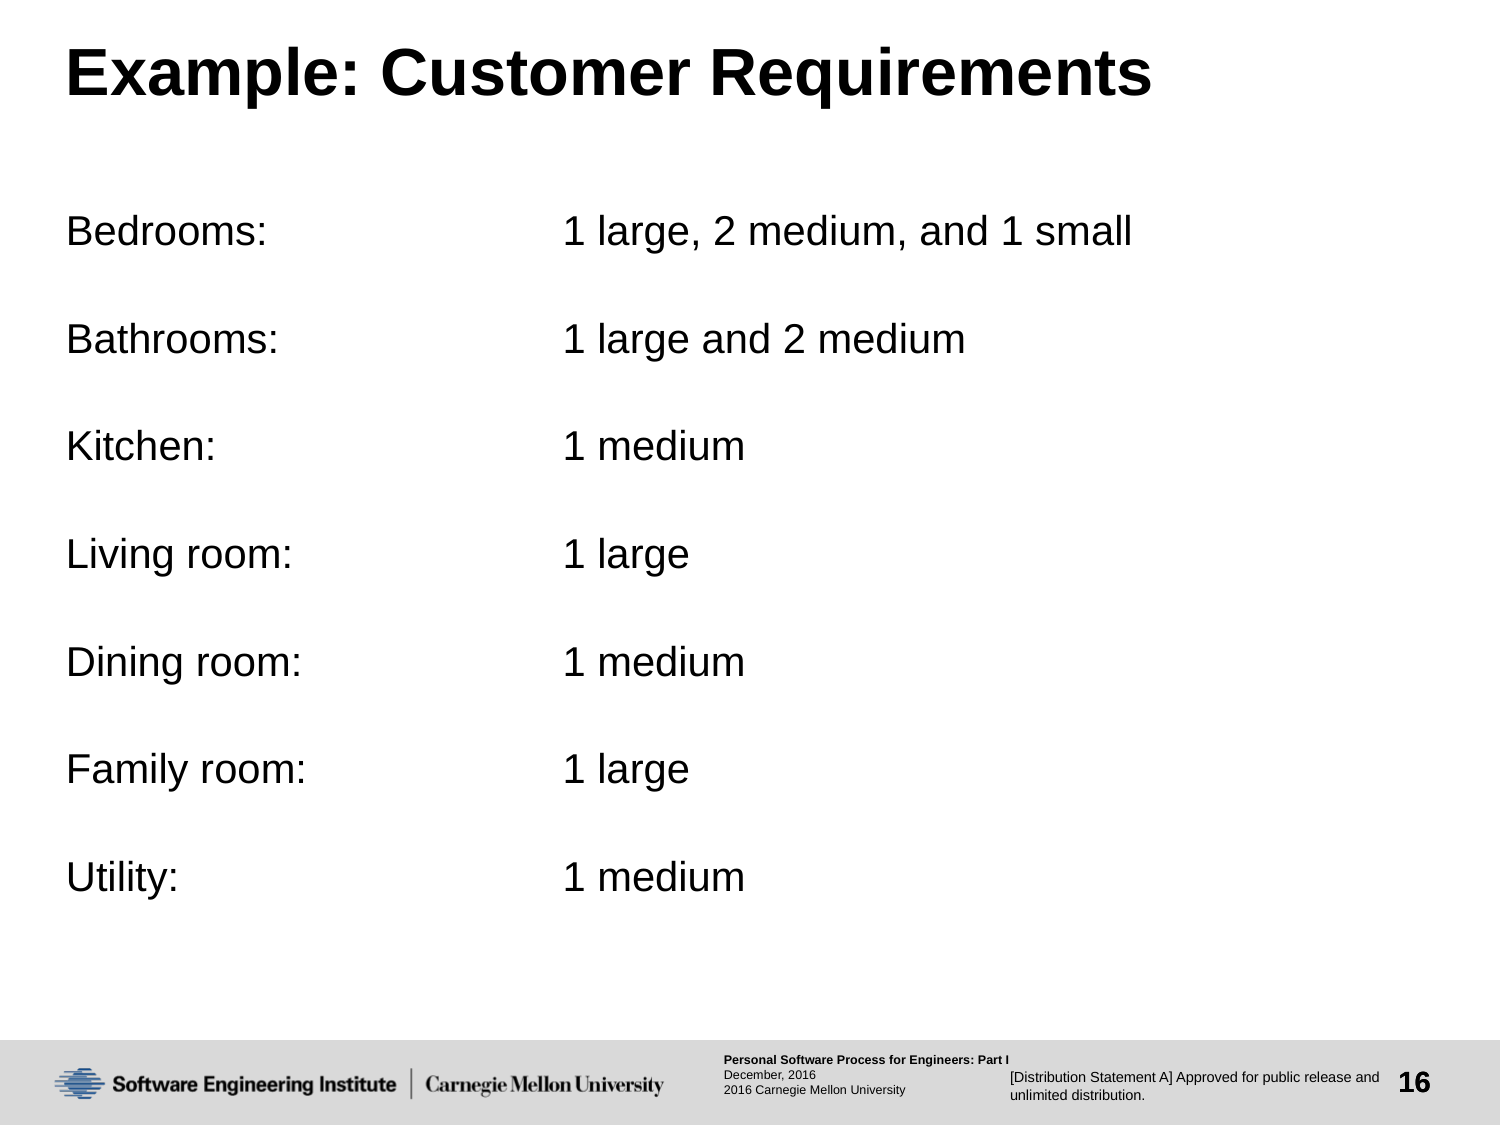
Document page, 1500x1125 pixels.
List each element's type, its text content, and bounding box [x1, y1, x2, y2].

table_cell 1 large and 2 medium [562, 285, 1431, 392]
table_cell 1 medium [562, 608, 1431, 715]
table_cell Utility: [66, 823, 562, 931]
table_cell 1 medium [562, 823, 1431, 931]
table_cell 1 medium [562, 392, 1431, 500]
table_cell 1 large [562, 500, 1431, 608]
table_header Bedrooms: [66, 177, 562, 285]
table_cell Kitchen: [66, 392, 562, 500]
table_header 1 large, 2 medium, and 1 small [562, 177, 1431, 285]
table_cell Bathrooms: [66, 285, 562, 392]
table_cell Living room: [66, 500, 562, 608]
table_cell Family room: [66, 715, 562, 823]
title Example: Customer Requirements [65, 37, 1313, 148]
table_cell Dining room: [66, 608, 562, 715]
picture [46, 1061, 673, 1104]
table_cell 1 large [562, 715, 1431, 823]
